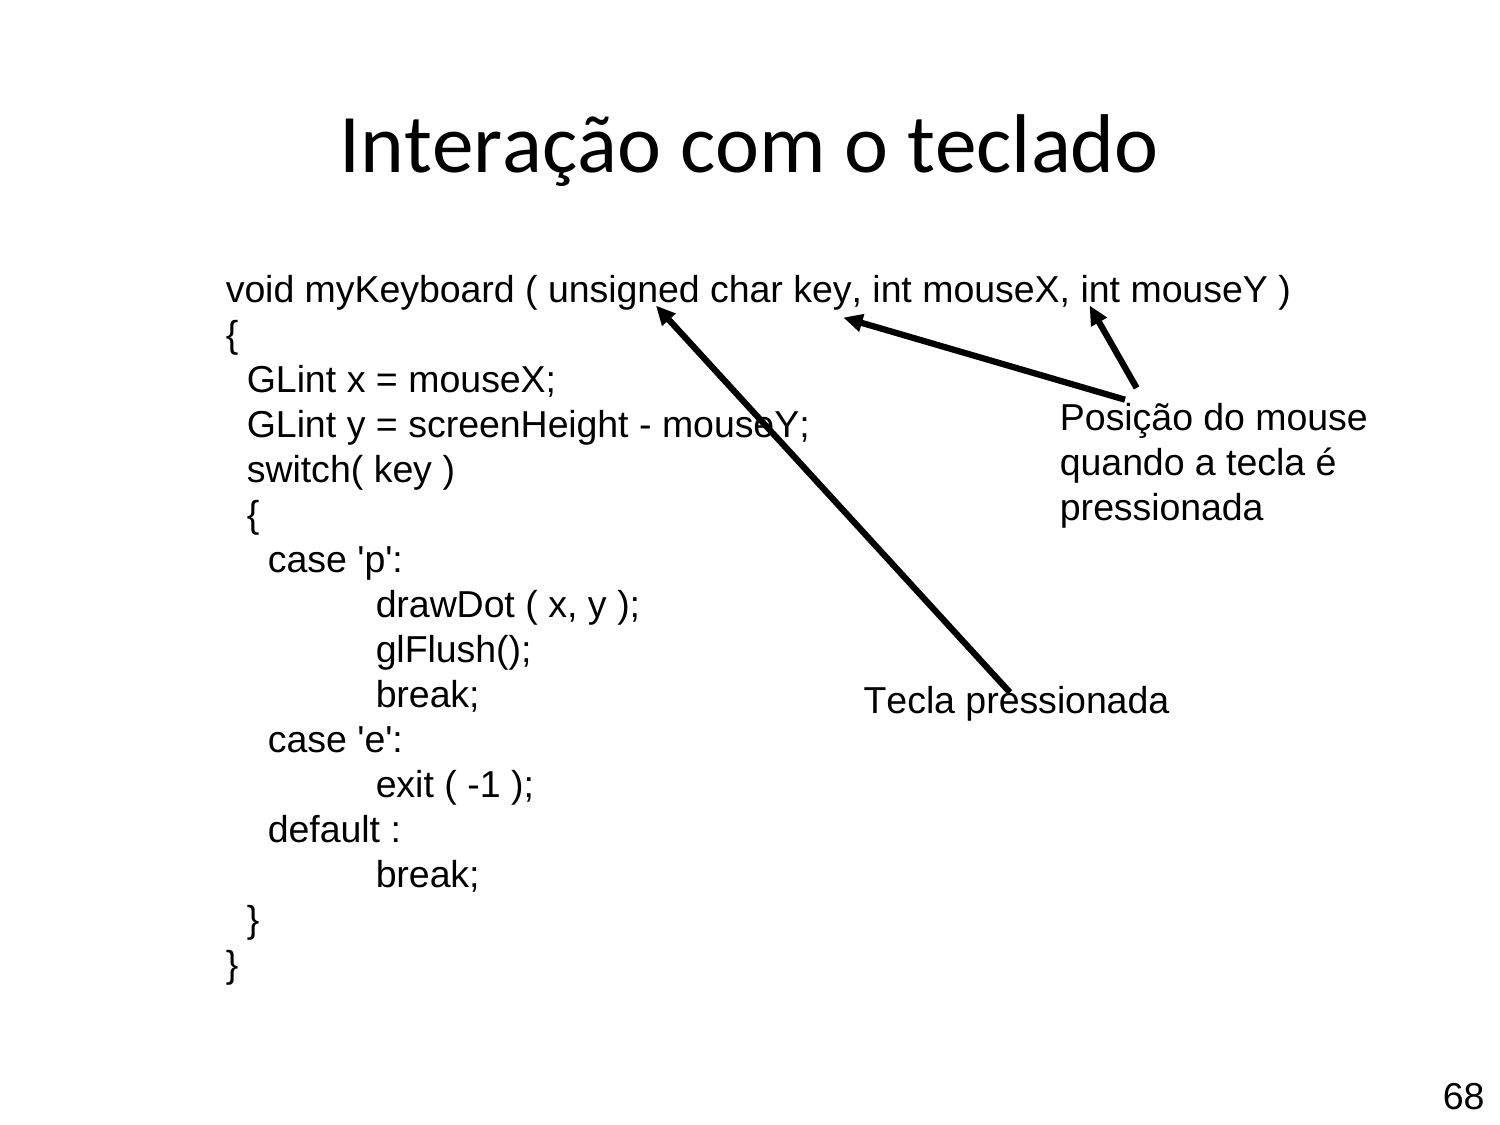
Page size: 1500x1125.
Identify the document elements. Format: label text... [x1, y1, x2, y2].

text_box Tecla pressionada [848, 668, 1195, 730]
text_box void myKeyboard ( unsigned char key, int mouseX, int mouseY ) { GLint x = mouseX; GLint y = screenHeight - mouseY; switch( key ) { case 'p': drawDot ( x, y ); glFlush(); break; case 'e': exit ( -1 ); default : break; } } [211, 256, 1307, 993]
title Interação com o teclado [112, 81, 1388, 197]
text_box Posição do mouse quando a tecla é pressionada [1045, 385, 1468, 536]
text_box 68 [1428, 1064, 1500, 1125]
